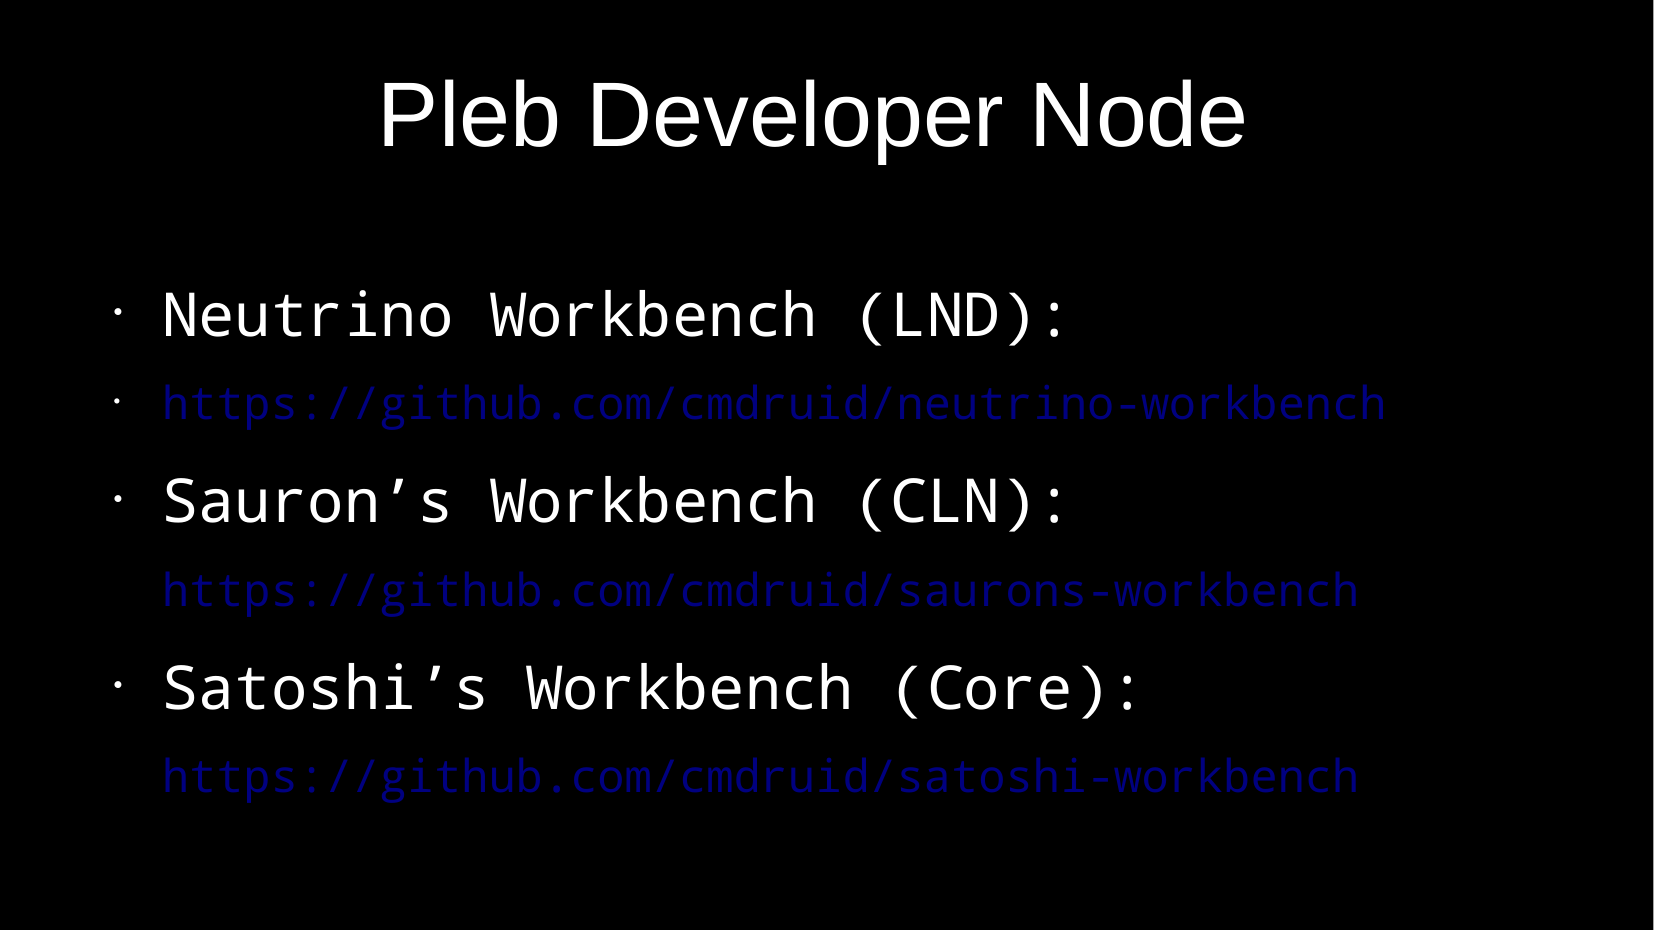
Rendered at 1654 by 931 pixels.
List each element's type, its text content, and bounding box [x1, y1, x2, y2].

title Pleb Developer Node [82, 37, 1571, 193]
list Neutrino Workbench (LND): https://github.com/cmdruid/neutrino-workbench Sauron’s Workbench (CLN): https://github.com/cmdruid/saurons-workbench Satoshi’s Workbench (Core): https://github.com/cmdruid/satoshi-workbench [82, 229, 1571, 826]
